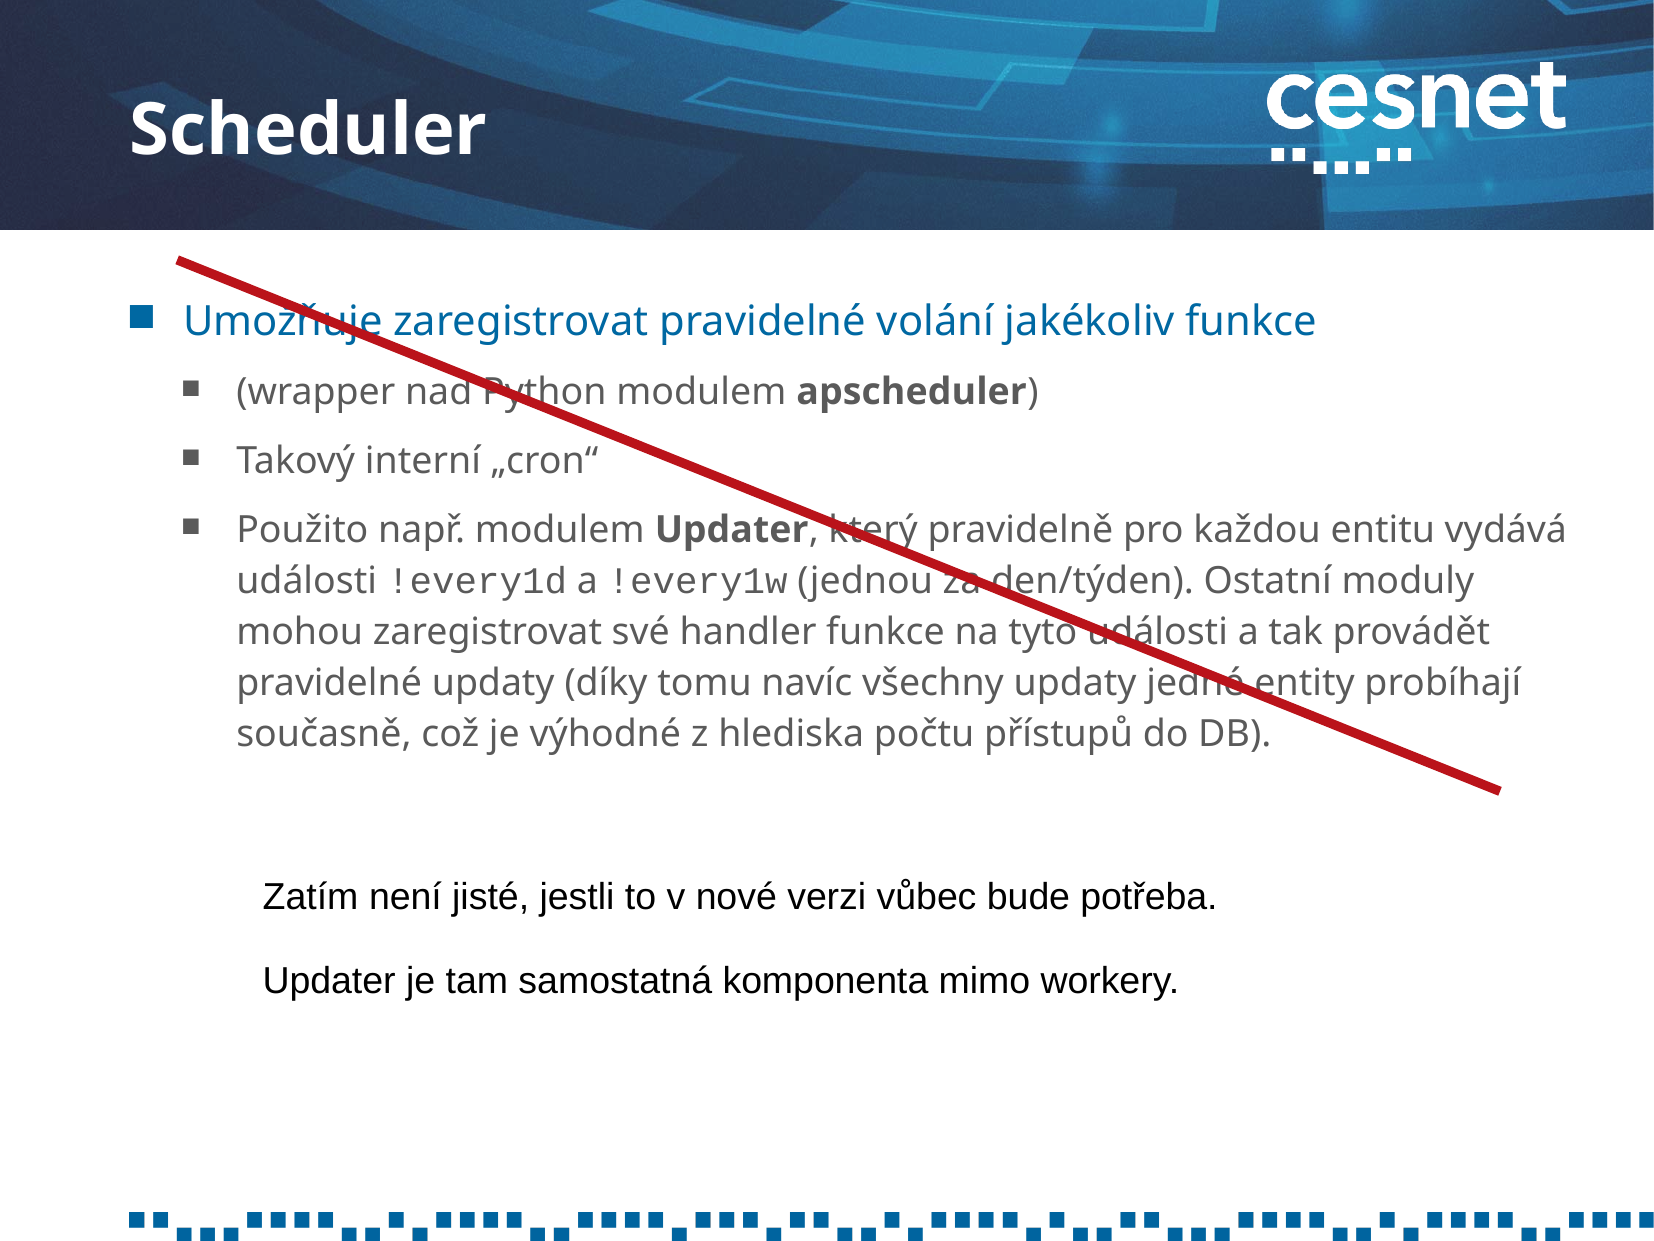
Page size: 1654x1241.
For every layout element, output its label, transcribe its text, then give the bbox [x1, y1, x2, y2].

picture [129, 1212, 1654, 1241]
list Umožňuje zaregistrovat pravidelné volání jakékoliv funkce (wrapper nad Python modulem apscheduler) Takový interní „cron“ Použito např. modulem Updater, který pravidelně pro každou entitu vydává události !every1d a !every1w (jednou za den/týden). Ostatní moduly mohou zaregistrovat své handler funkce na tyto události a tak provádět pravidelné updaty (díky tomu navíc všechny updaty jedné entity probíhají současně, což je výhodné z hlediska počtu přístupů do DB). [129, 290, 1571, 1123]
picture [1266, 62, 1567, 174]
title Scheduler [129, 15, 1229, 223]
text_box Zatím není jisté, jestli to v nové verzi vůbec bude potřeba. Updater je tam samostatná komponenta mimo workery. [248, 868, 1371, 1052]
